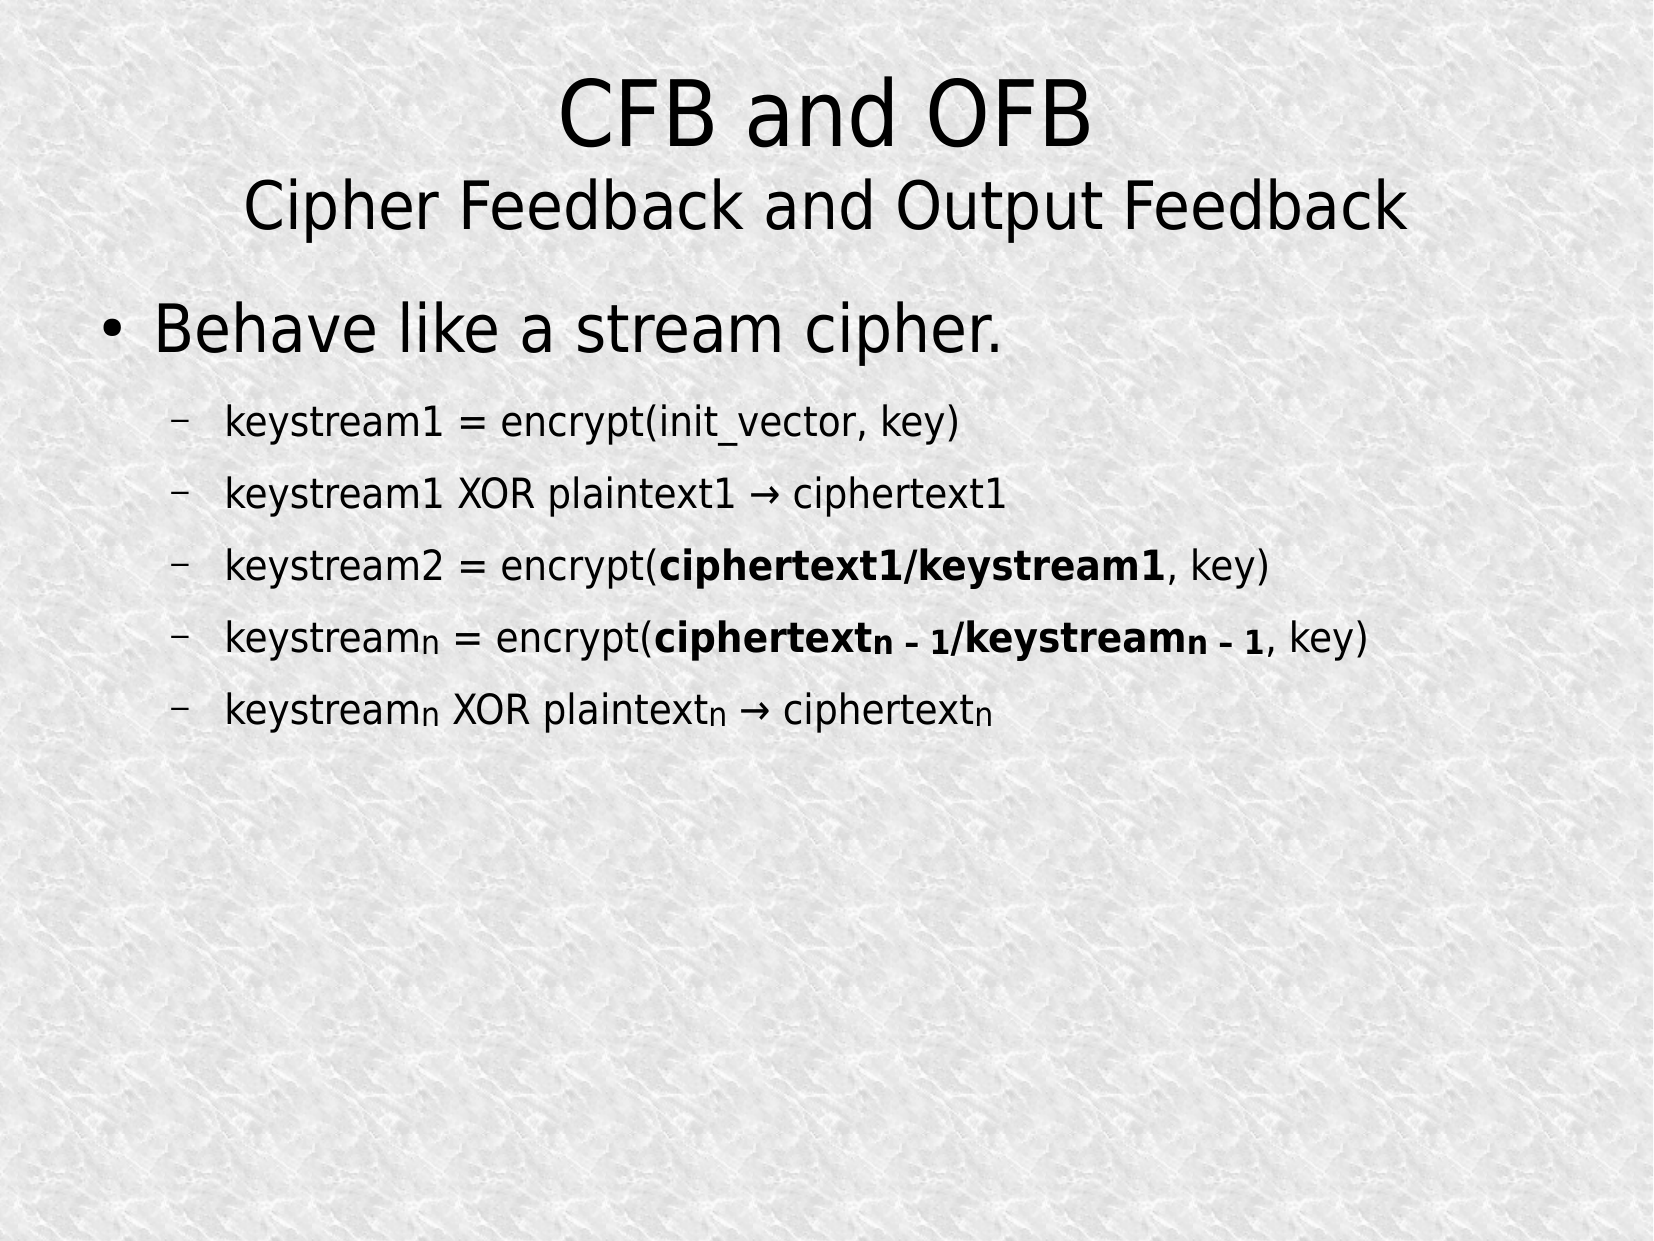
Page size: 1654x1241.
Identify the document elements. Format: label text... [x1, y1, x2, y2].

picture [0, 0, 1654, 1241]
title CFB and OFB Cipher Feedback and Output Feedback [82, 49, 1571, 257]
list Behave like a stream cipher. keystream1 = encrypt(init_vector, key) keystream1 XOR plaintext1 → ciphertext1 keystream2 = encrypt(ciphertext1/keystream1, key) keystreamn = encrypt(ciphertextn – 1/keystreamn – 1, key) keystreamn XOR plaintextn → ciphertextn [82, 290, 1538, 1010]
